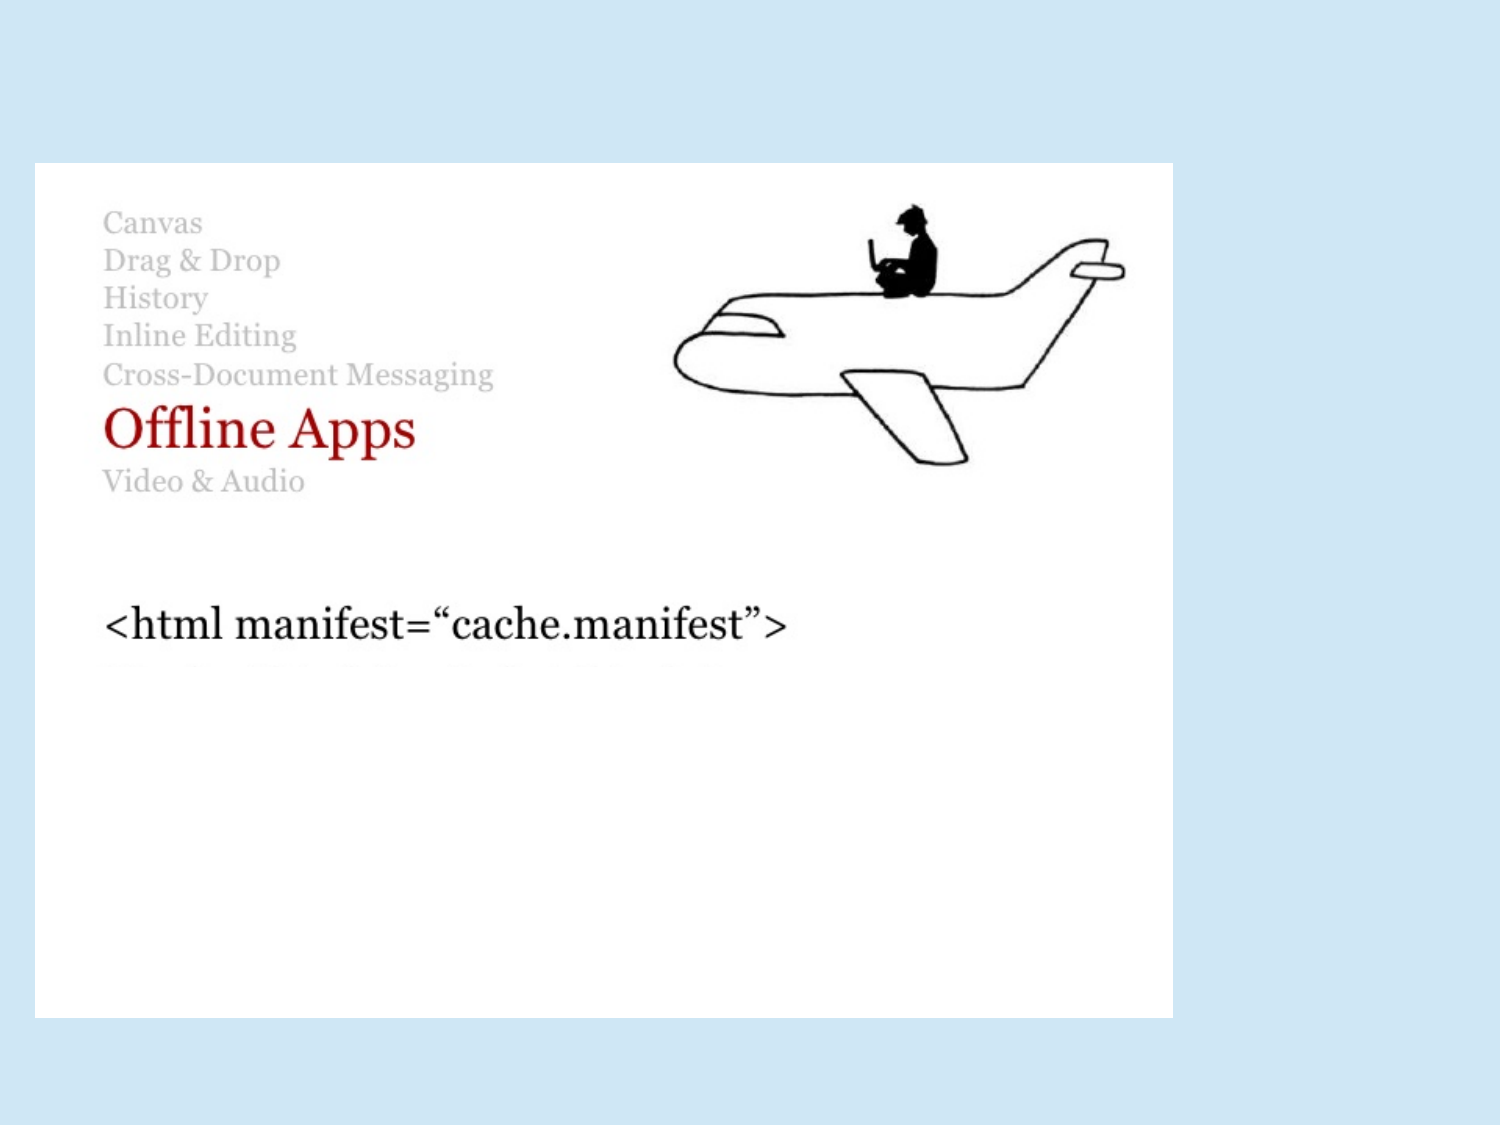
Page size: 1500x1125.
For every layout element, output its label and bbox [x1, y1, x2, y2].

picture [35, 163, 1173, 1018]
